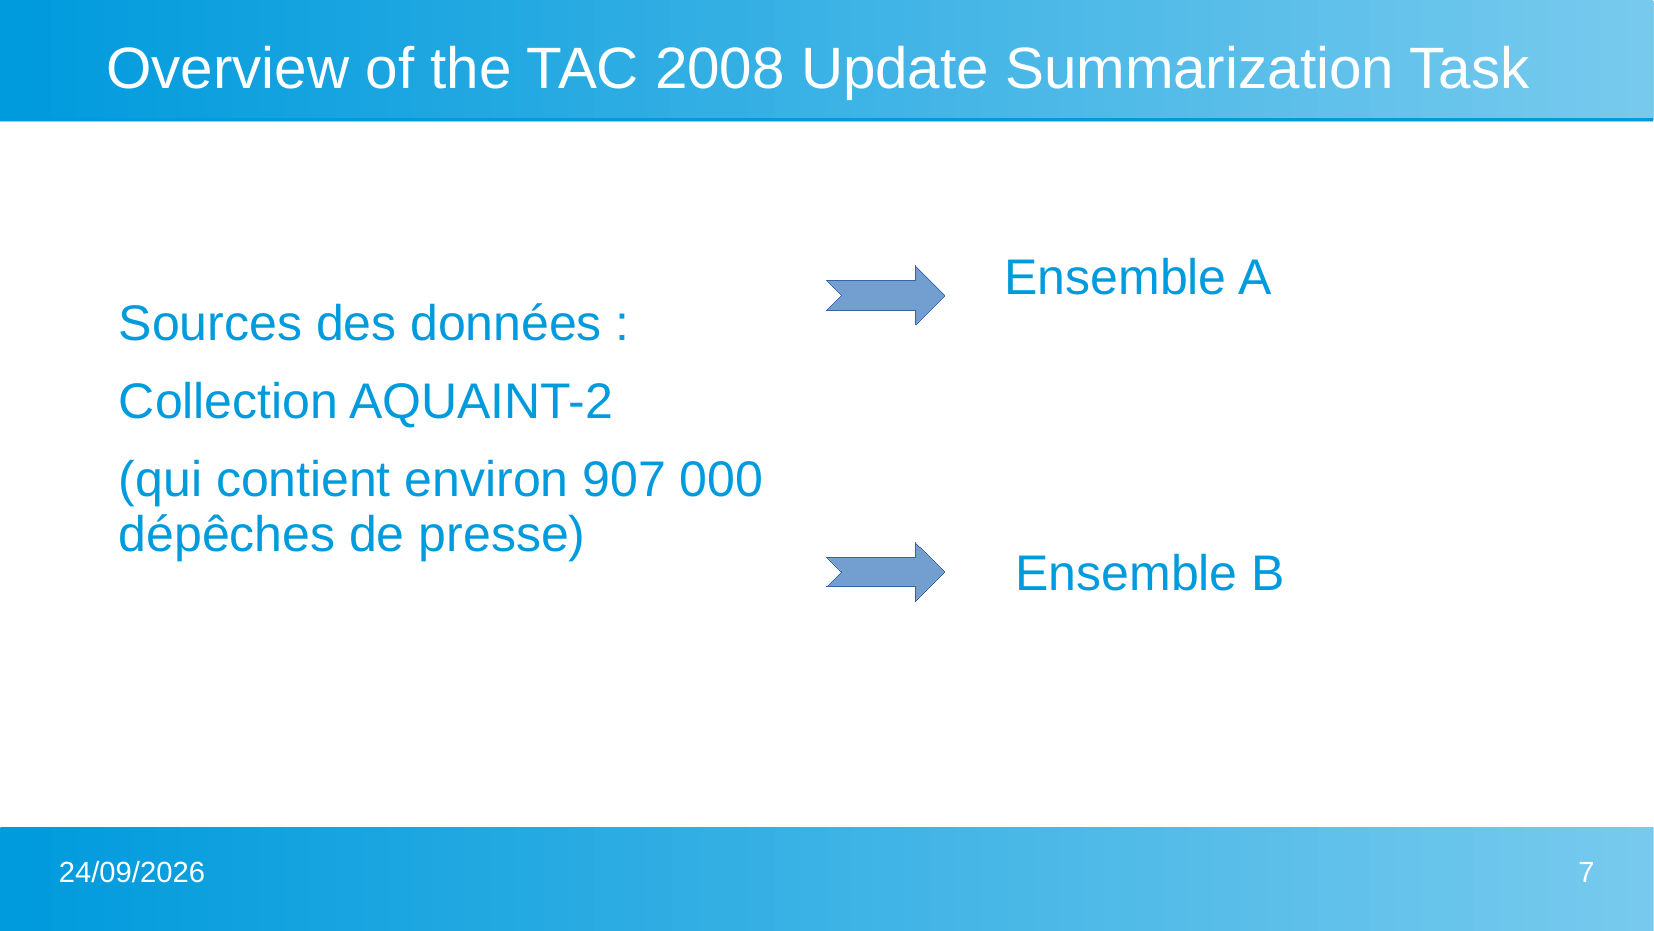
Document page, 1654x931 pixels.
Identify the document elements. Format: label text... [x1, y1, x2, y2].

text_box [826, 542, 945, 602]
list Ensemble A [933, 249, 1654, 532]
title Overview of the TAC 2008 Update Summarization Task [59, 29, 1595, 108]
list Ensemble B [944, 545, 1654, 827]
list Sources des données : Collection AQUAINT-2 (qui contient environ 907 000 dépêches de presse) [48, 295, 798, 621]
text_box [826, 265, 945, 325]
